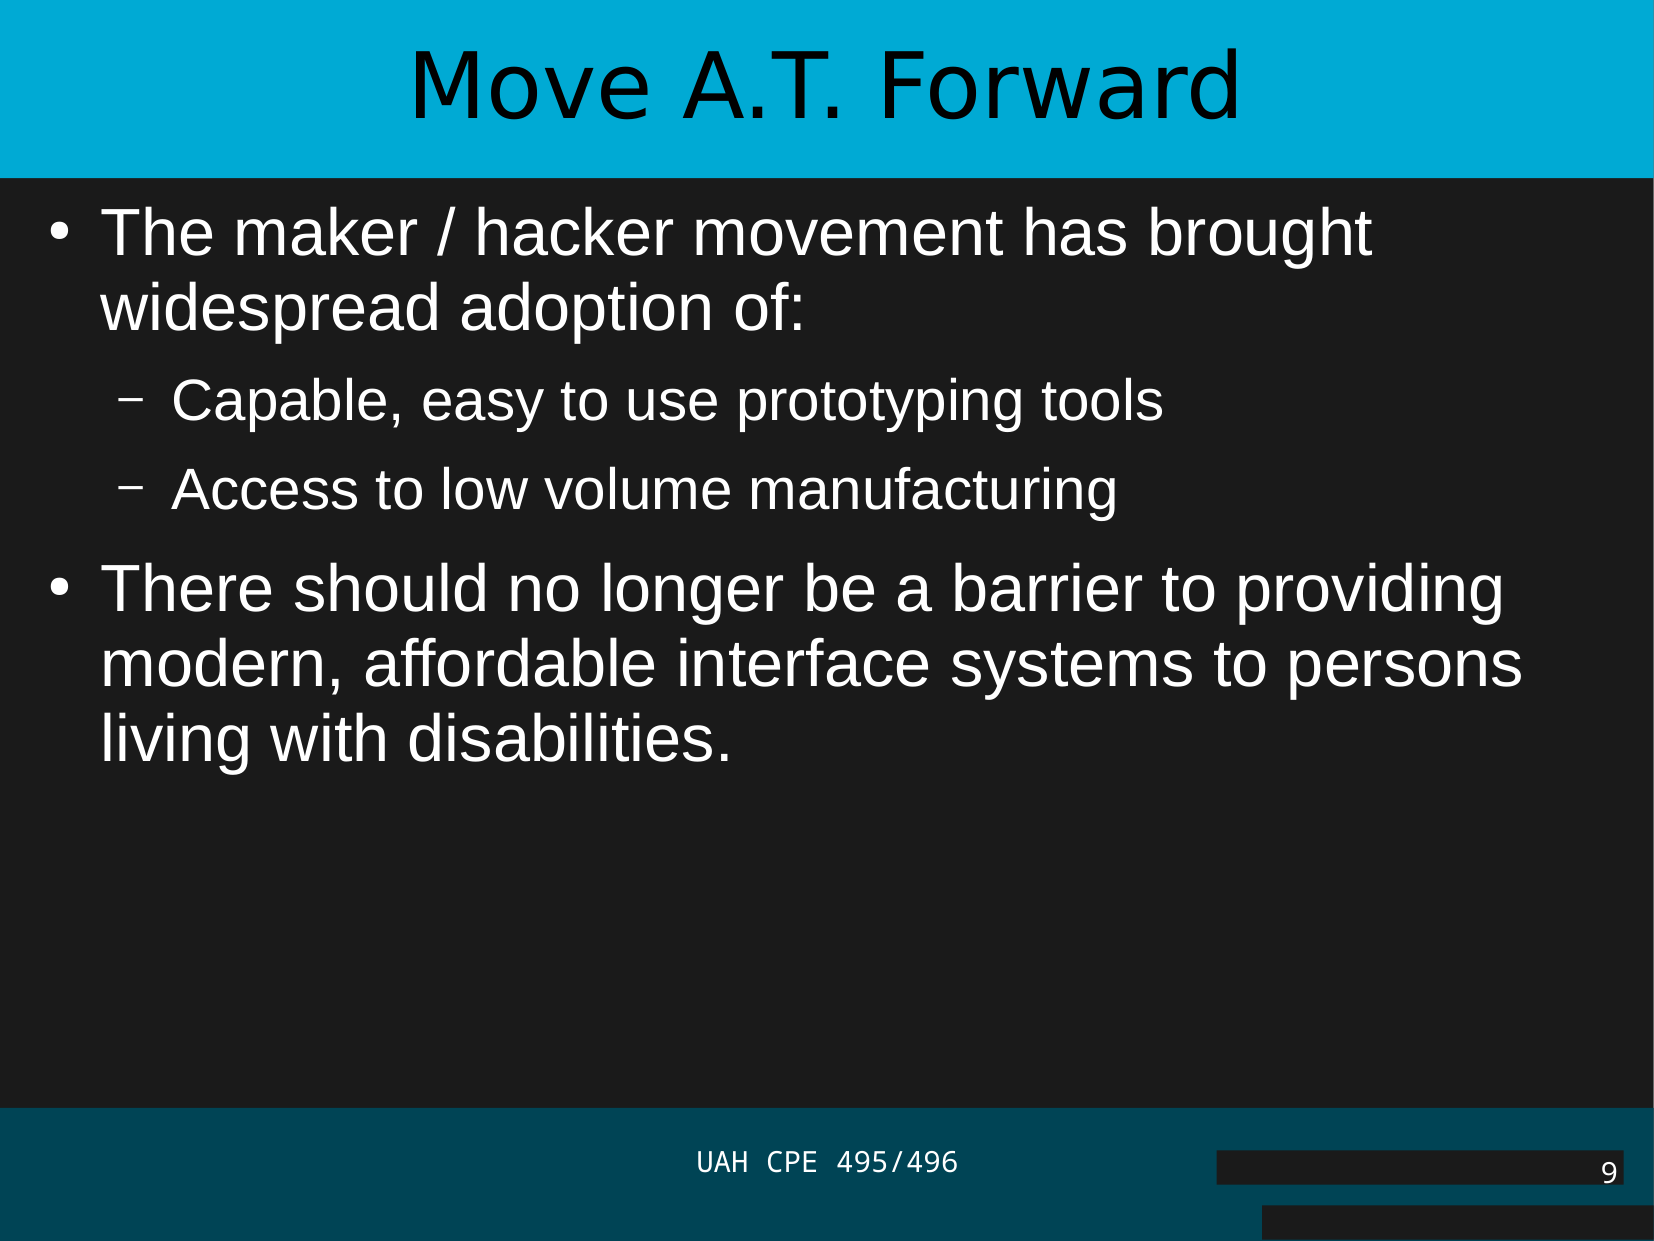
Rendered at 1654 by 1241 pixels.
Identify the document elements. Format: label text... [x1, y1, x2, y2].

list The maker / hacker movement has brought widespread adoption of: Capable, easy to use prototyping tools Access to low volume manufacturing There should no longer be a barrier to providing modern, affordable interface systems to persons living with disabilities. [30, 195, 1636, 1096]
title Move A.T. Forward [82, 8, 1571, 166]
